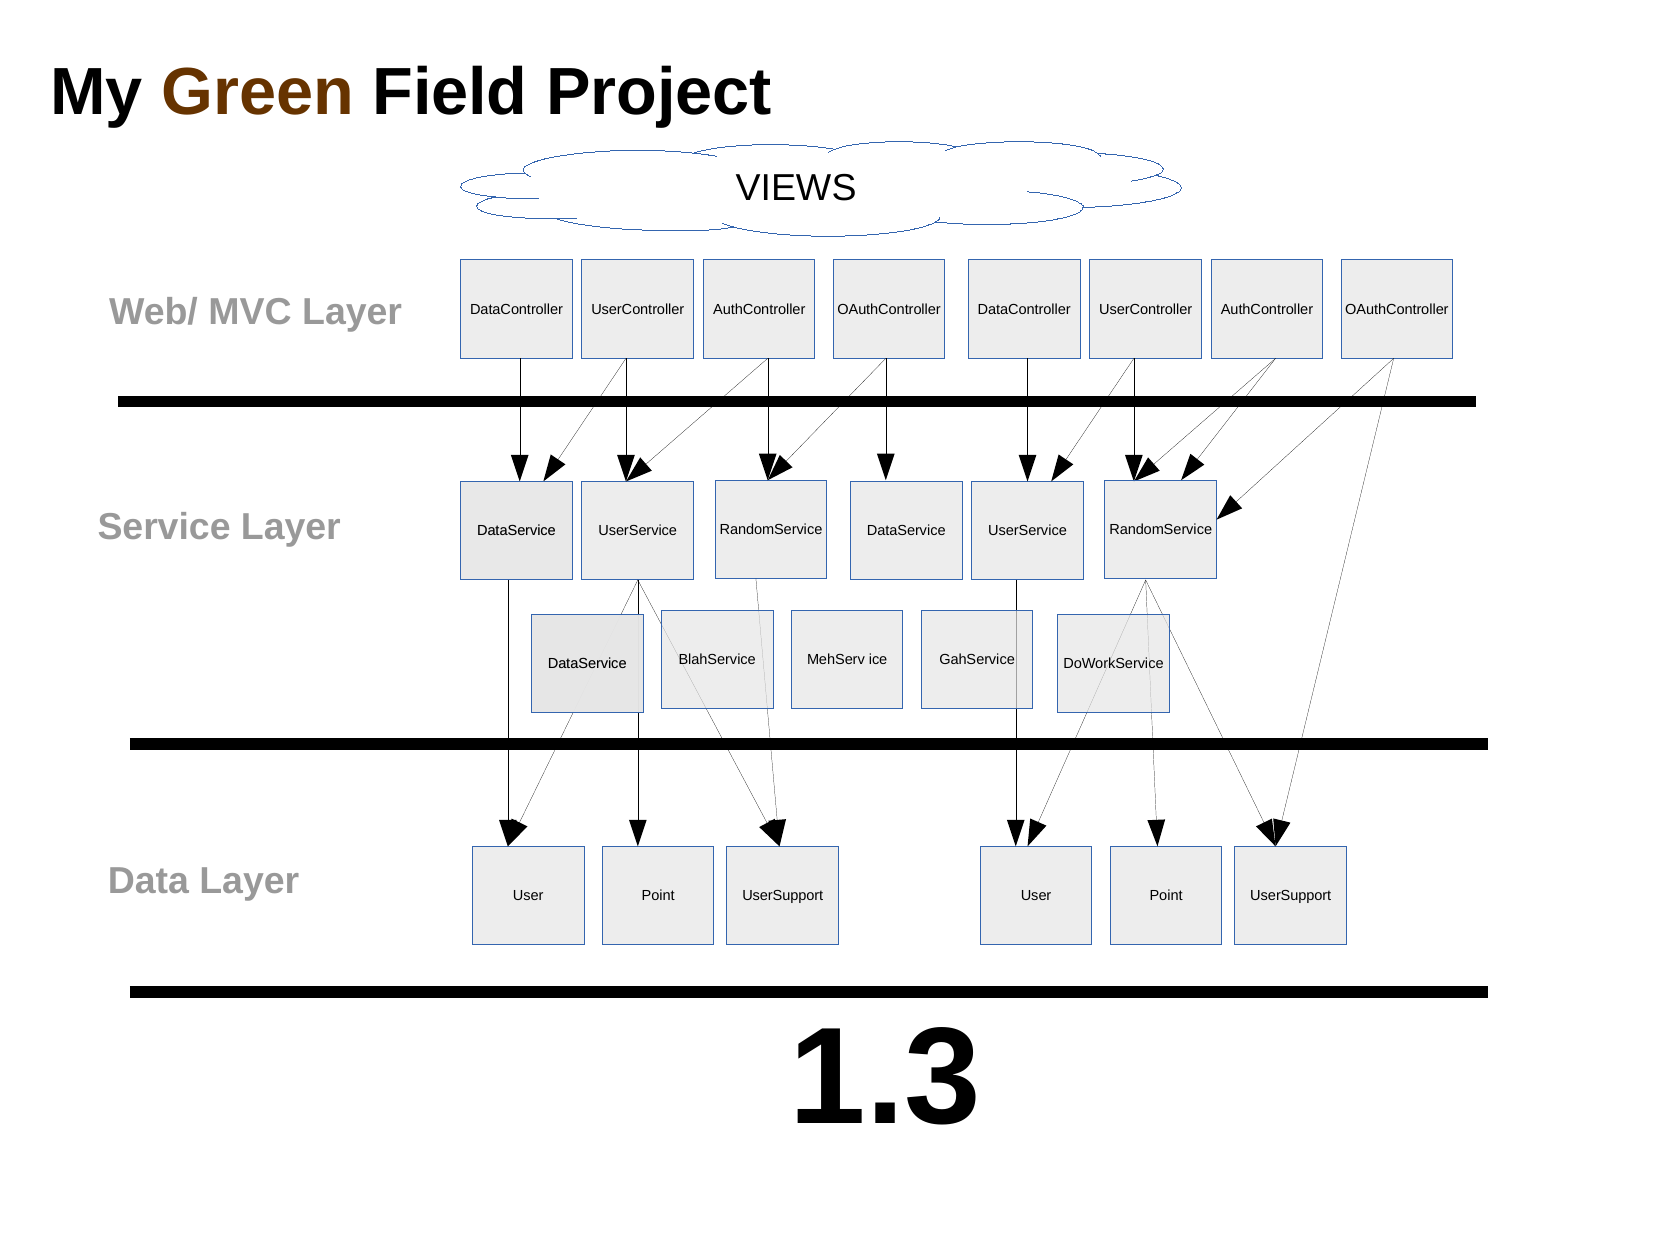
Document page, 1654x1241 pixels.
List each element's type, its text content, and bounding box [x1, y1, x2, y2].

text_box OAuthController [833, 259, 945, 359]
text_box RandomService [715, 480, 827, 579]
text_box BlahService [661, 610, 774, 709]
text_box UserSupport [1234, 846, 1347, 945]
text_box UserService [971, 481, 1084, 580]
text_box VIEWS [460, 141, 1182, 237]
text_box DataService [850, 481, 963, 580]
text_box UserSupport [726, 846, 839, 945]
text_box My Green Field Project [35, 47, 789, 137]
text_box User [472, 846, 585, 945]
text_box Data Layer [93, 852, 315, 910]
text_box DataController [968, 259, 1081, 359]
text_box DataService [531, 614, 644, 713]
text_box AuthController [1211, 259, 1323, 359]
text_box Web/ MVC Layer [94, 283, 417, 341]
text_box User [980, 846, 1092, 945]
text_box AuthController [703, 259, 815, 359]
text_box Service Layer [82, 498, 356, 556]
text_box 1.3 [774, 992, 996, 1161]
text_box DataService [460, 481, 573, 580]
text_box UserService [581, 481, 694, 580]
text_box UserController [1089, 259, 1202, 359]
text_box RandomService [1104, 480, 1217, 579]
text_box Point [1110, 846, 1222, 945]
text_box GahService [921, 610, 1033, 709]
text_box DataController [460, 259, 573, 359]
text_box DoWorkService [1057, 614, 1170, 713]
text_box UserController [581, 259, 694, 359]
text_box MehServ ice [791, 610, 903, 709]
text_box Point [602, 846, 714, 945]
text_box OAuthController [1341, 259, 1453, 359]
